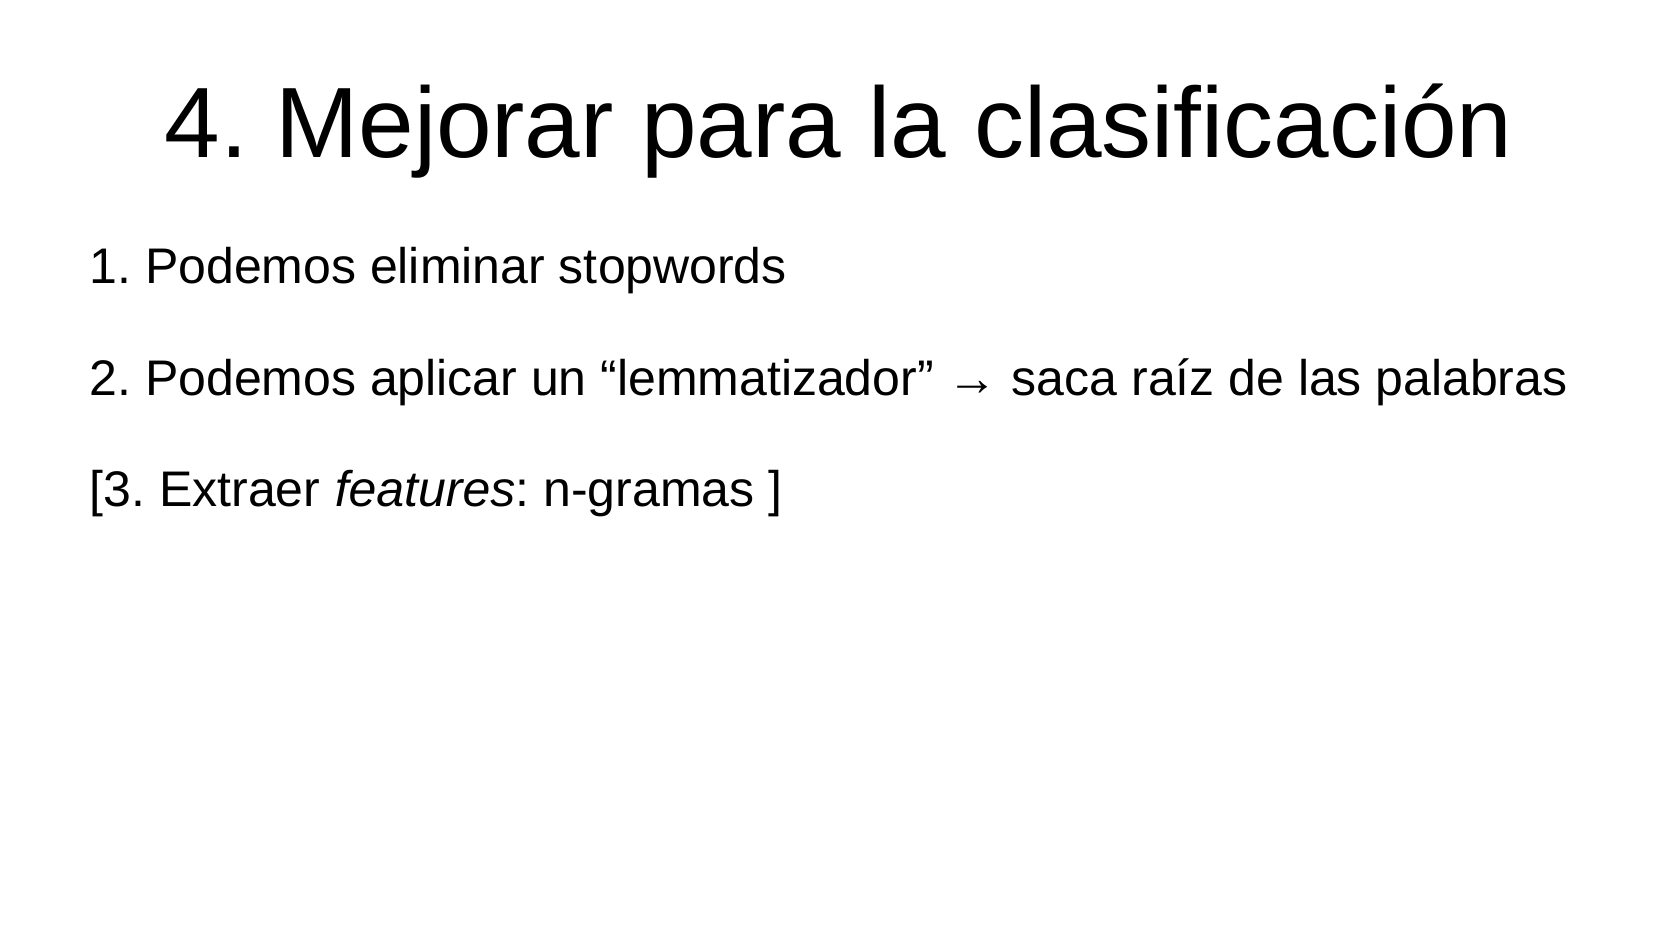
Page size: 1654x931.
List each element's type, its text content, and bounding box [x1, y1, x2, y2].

text_box 4. Mejorar para la clasificación [150, 60, 1591, 231]
text_box 1. Podemos eliminar stopwords 2. Podemos aplicar un “lemmatizador” → saca raíz de las palabras [3. Extraer features: n-gramas ] [75, 231, 1591, 811]
